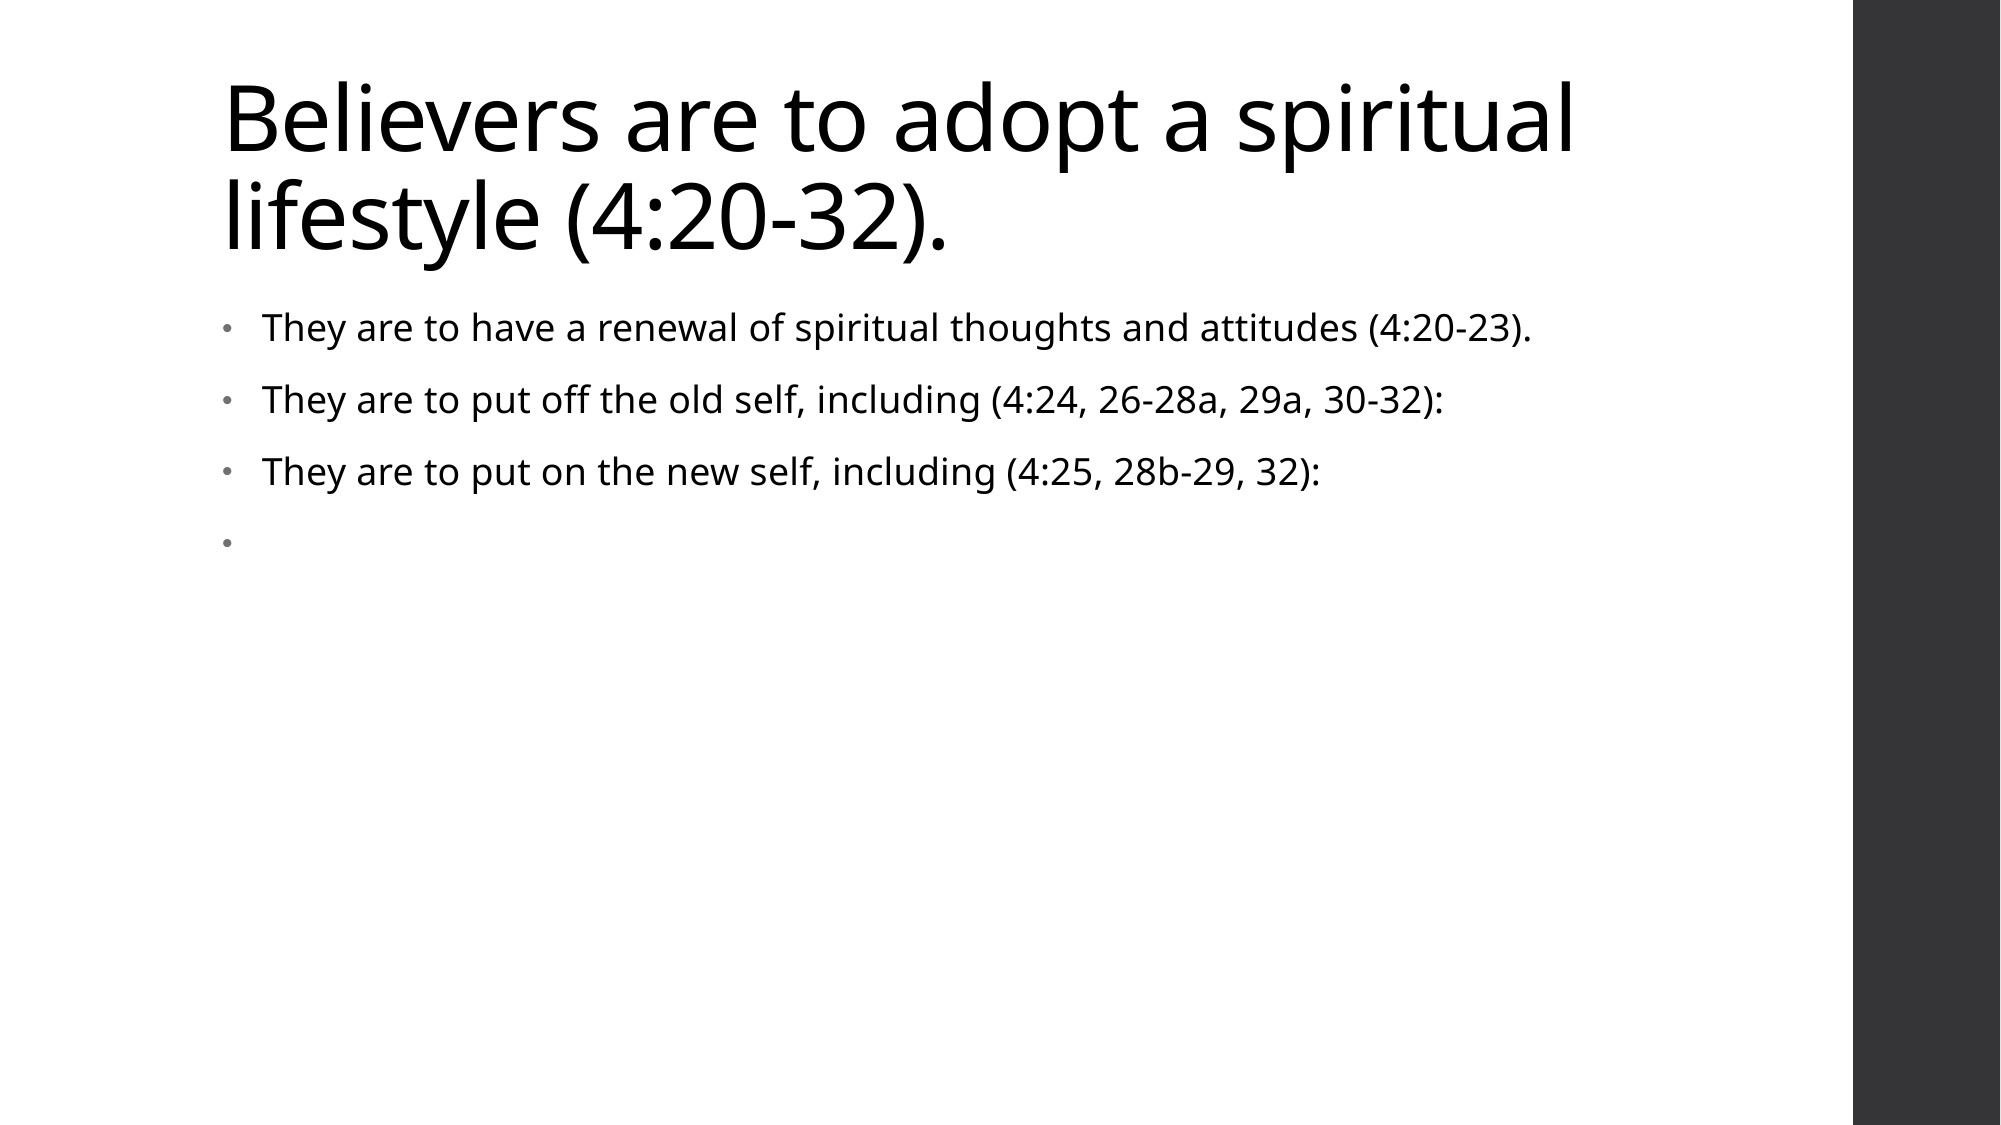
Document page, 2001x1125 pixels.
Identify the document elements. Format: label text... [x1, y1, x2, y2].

list They are to have a renewal of spiritual thoughts and attitudes (4:20-23). They are to put off the old self, including (4:24, 26-28a, 29a, 30-32): They are to put on the new self, including (4:25, 28b-29, 32): [206, 299, 1617, 1014]
title Believers are to adopt a spiritual lifestyle (4:20-32). [206, 60, 1797, 278]
